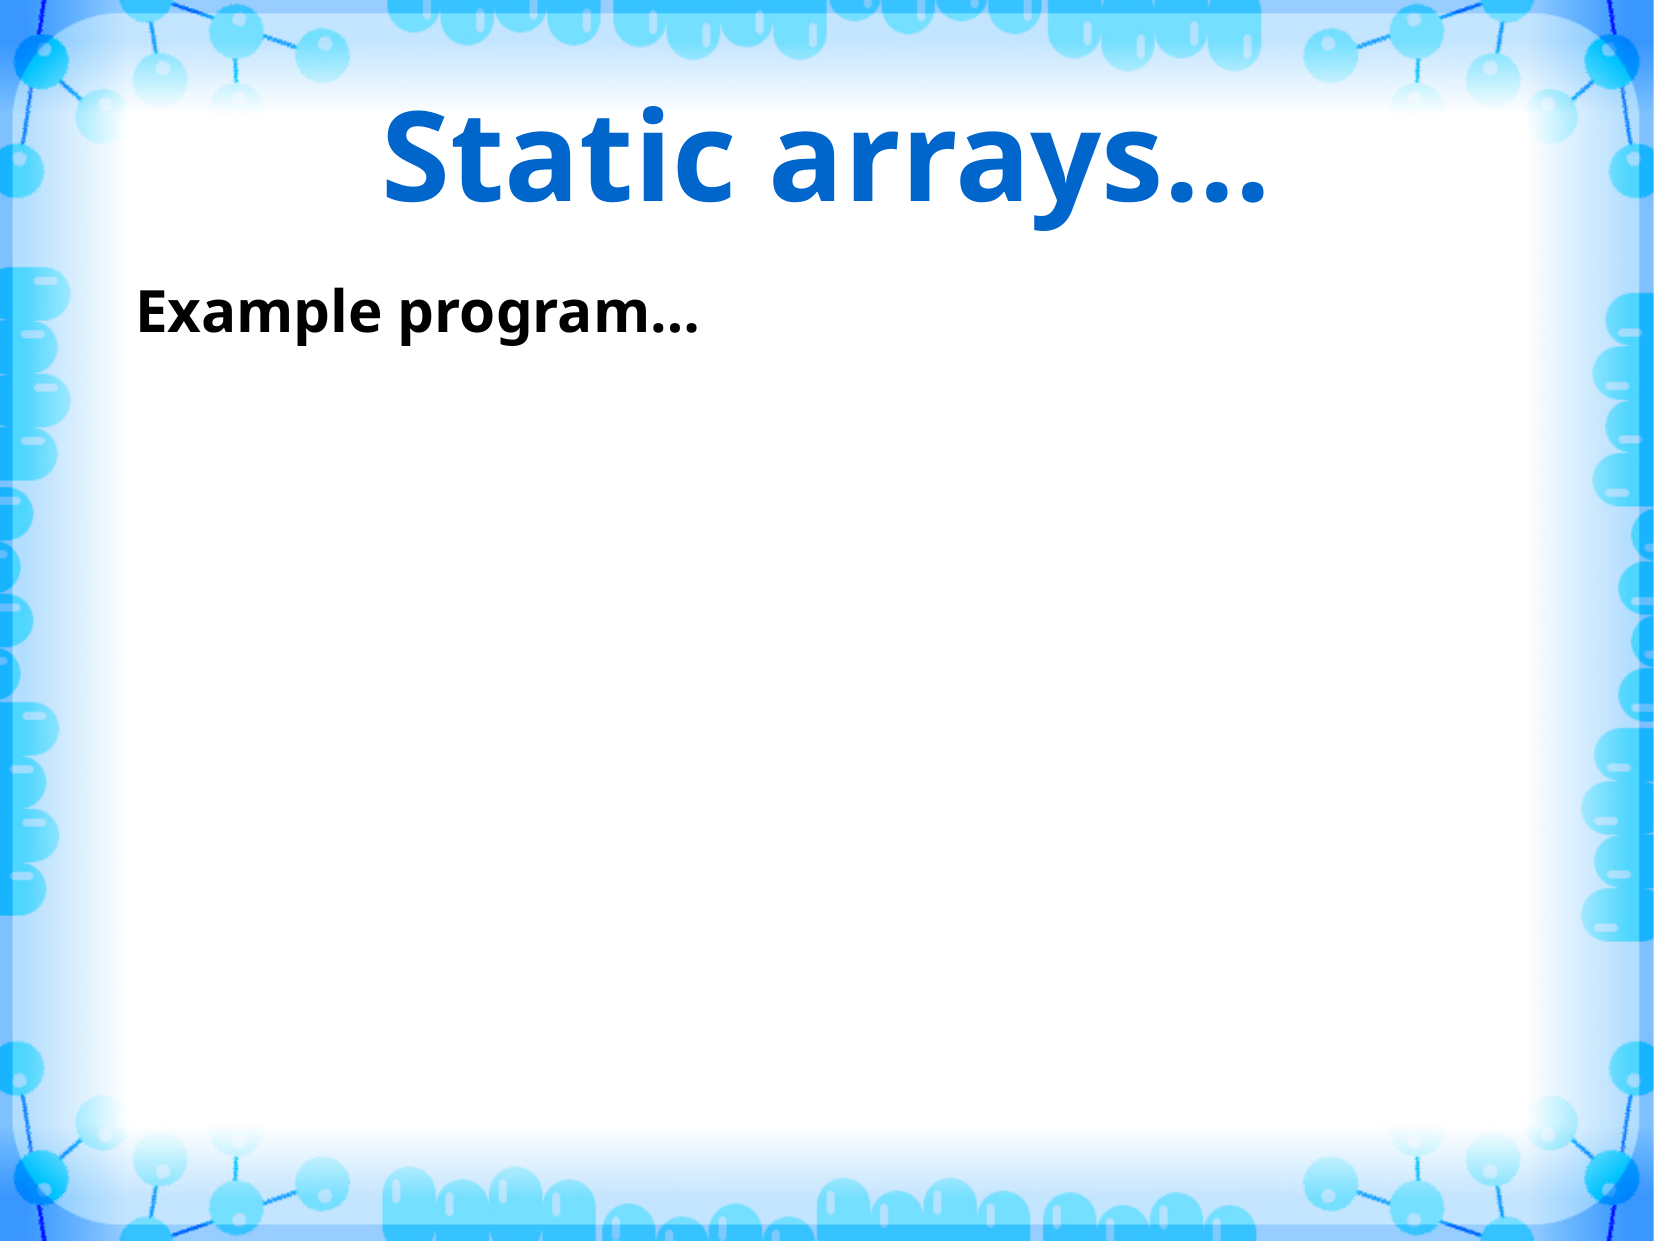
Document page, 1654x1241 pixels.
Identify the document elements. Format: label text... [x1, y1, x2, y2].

picture [0, 0, 1654, 1241]
title Static arrays... [82, 49, 1571, 257]
text_box Example program… [135, 270, 1509, 458]
